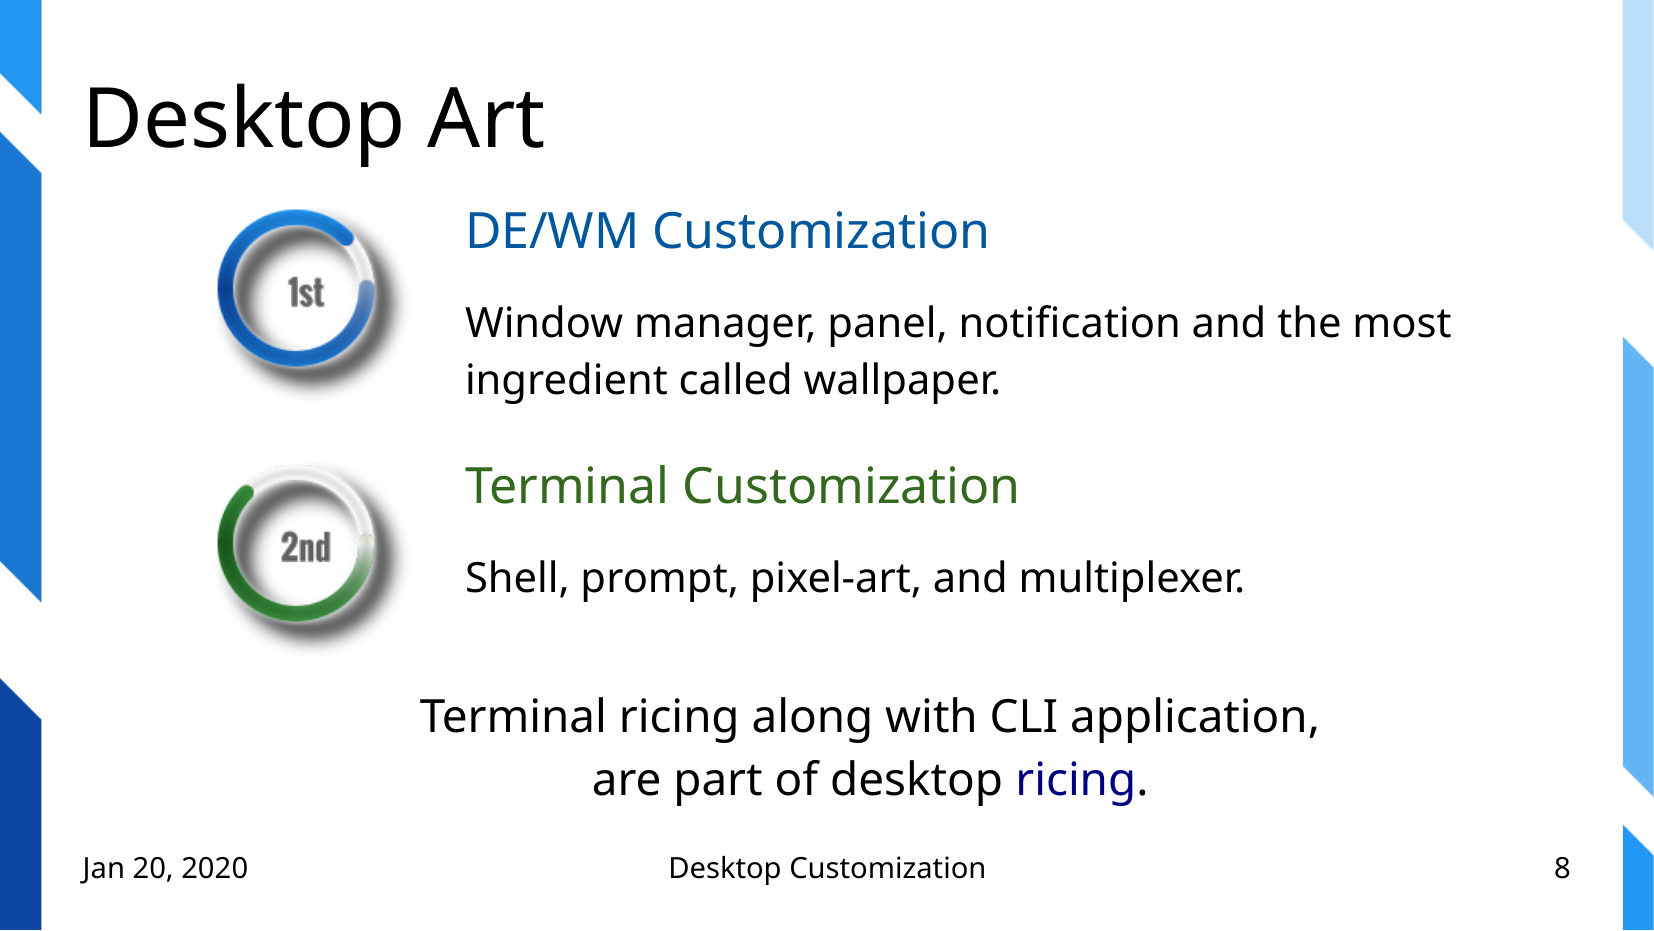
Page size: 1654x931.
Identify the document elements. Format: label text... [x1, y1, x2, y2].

picture [0, 0, 1654, 930]
title Desktop Art [82, 37, 1571, 193]
list Terminal Customization Shell, prompt, pixel-art, and multiplexer. [465, 450, 1571, 708]
list DE/WM Customization Window manager, panel, notification and the most ingredient called wallpaper. [465, 195, 1571, 450]
text_box Terminal ricing along with CLI application, are part of desktop ricing. [405, 676, 1238, 806]
